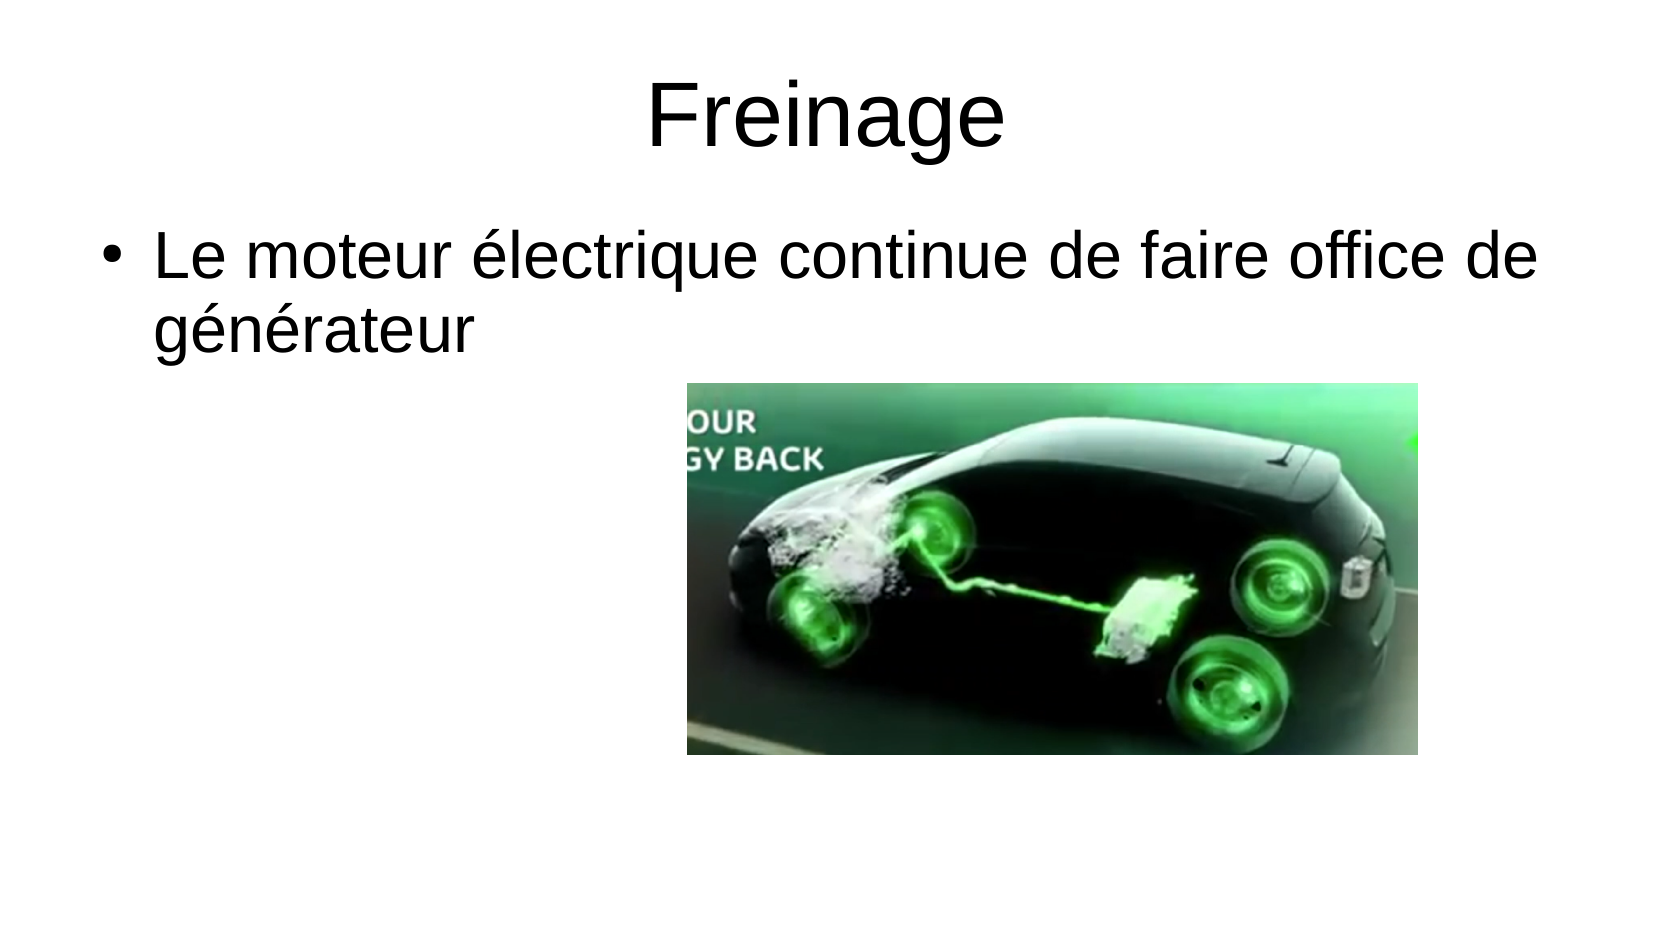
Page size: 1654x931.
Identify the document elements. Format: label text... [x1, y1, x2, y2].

title Freinage [82, 37, 1571, 193]
list Le moteur électrique continue de faire office de générateur [82, 217, 1571, 758]
picture [687, 383, 1418, 755]
